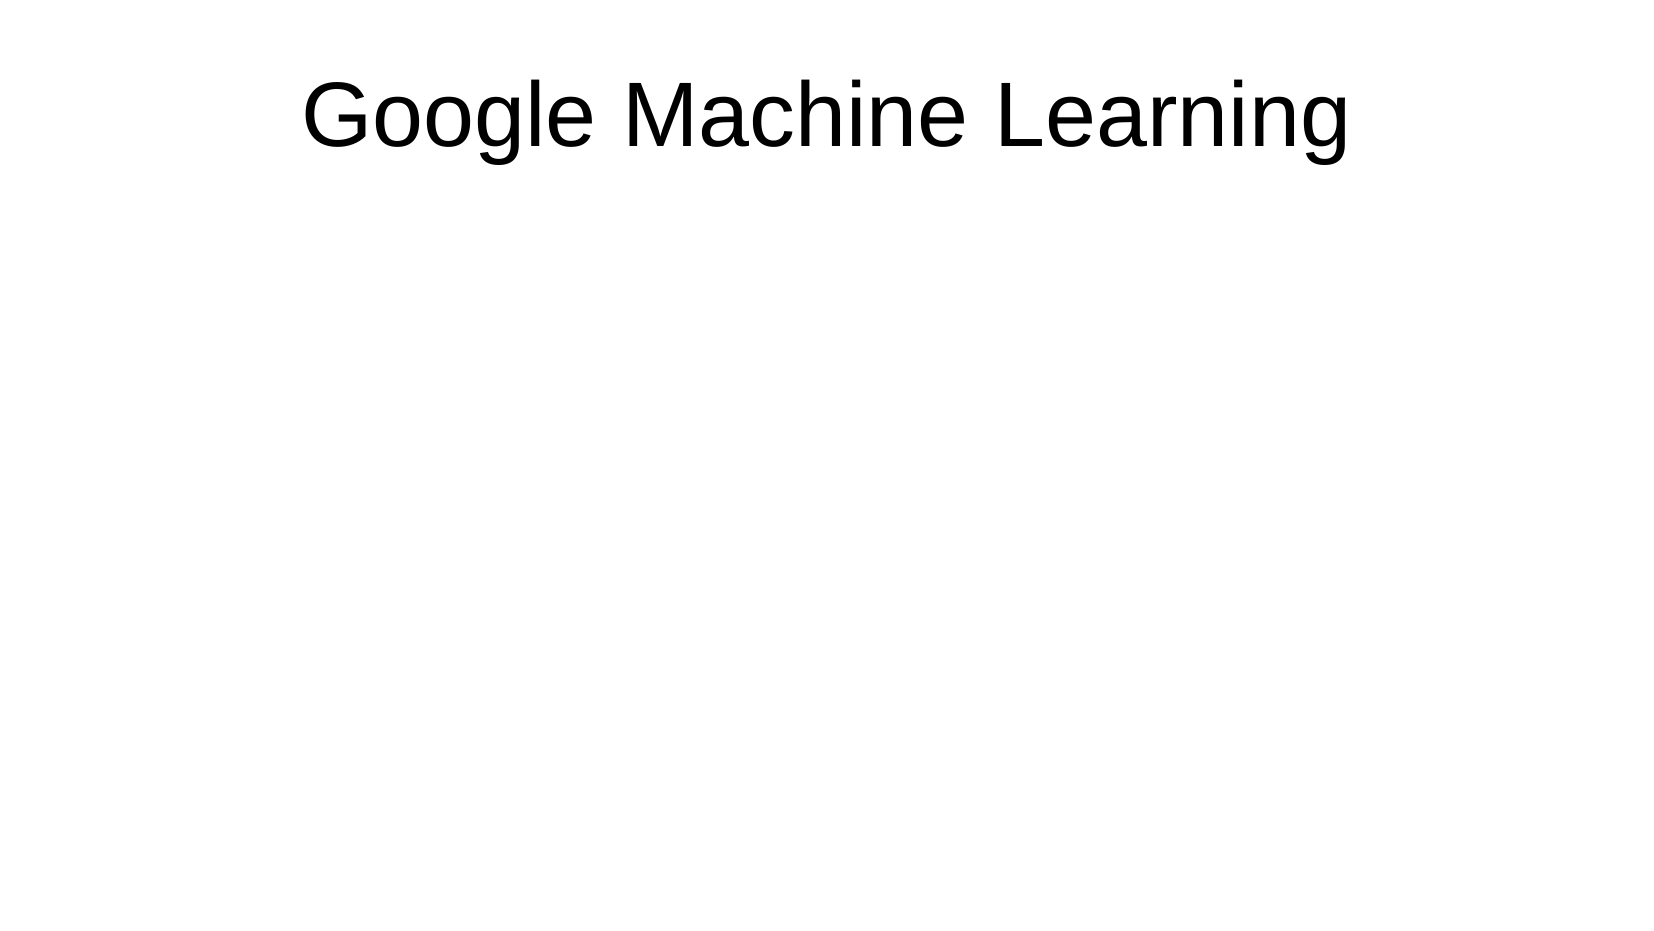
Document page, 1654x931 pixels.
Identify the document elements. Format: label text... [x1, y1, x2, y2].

title Google Machine Learning [82, 37, 1571, 193]
